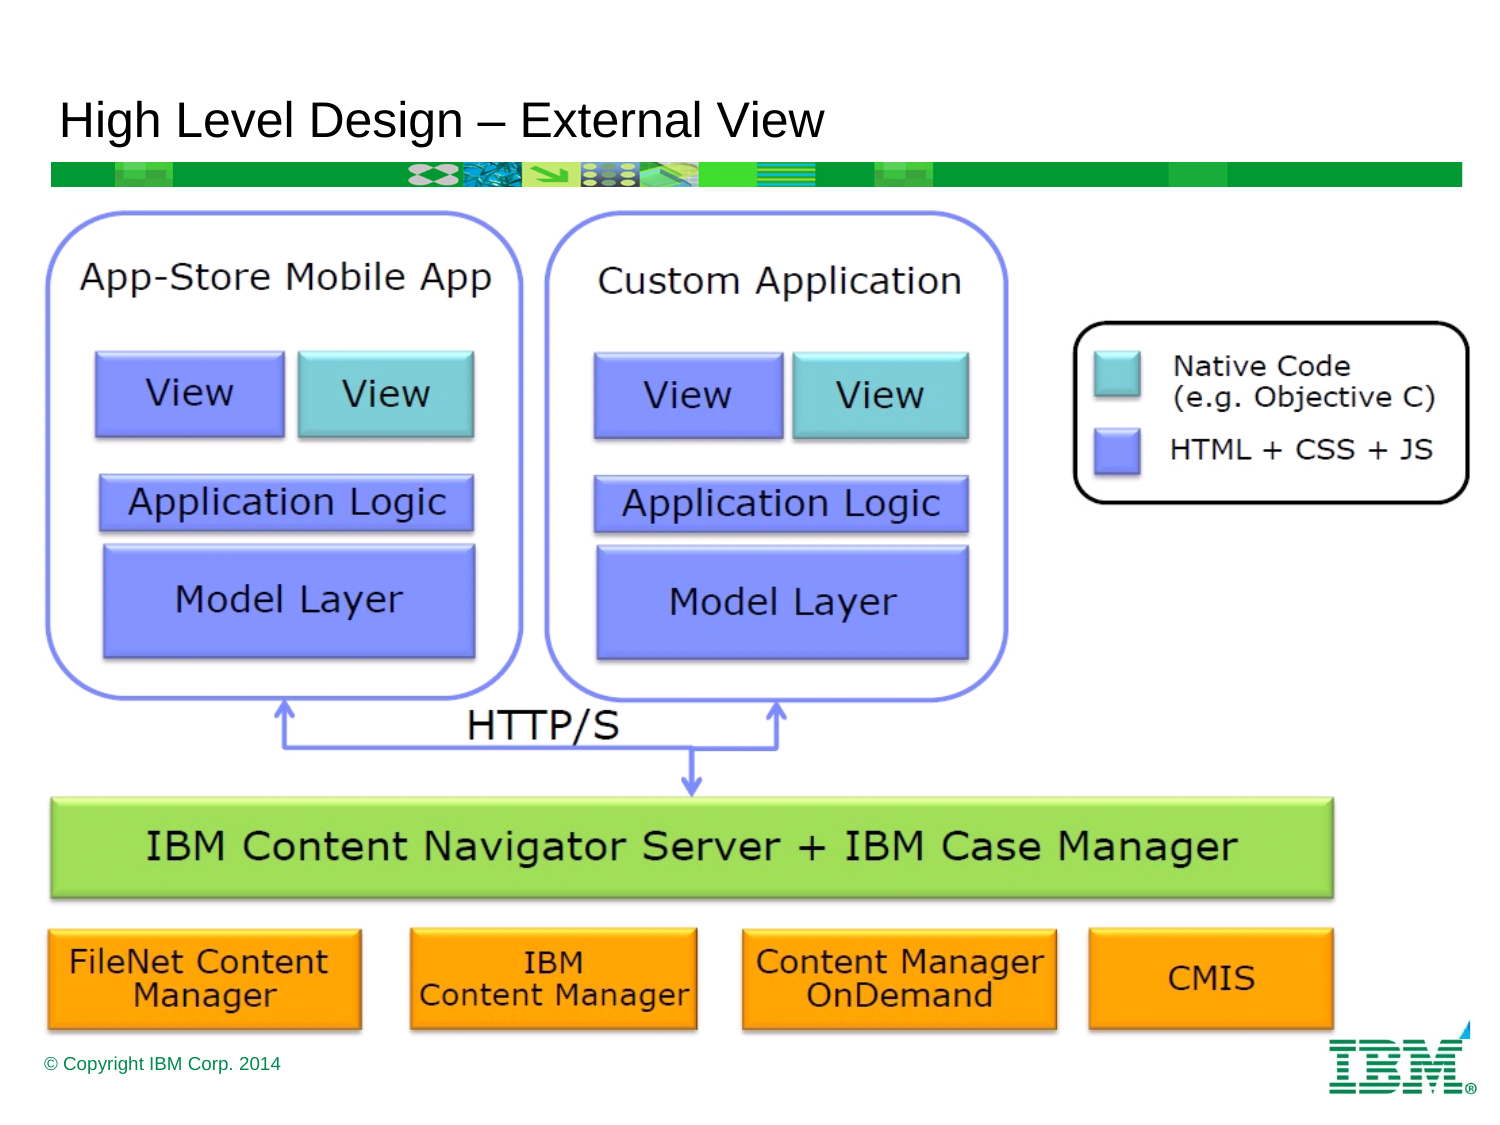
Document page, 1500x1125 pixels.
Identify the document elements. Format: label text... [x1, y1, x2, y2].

text_box High Level Design – External View [45, 97, 1321, 154]
picture [15, 204, 1479, 1096]
picture [50, 161, 1463, 189]
